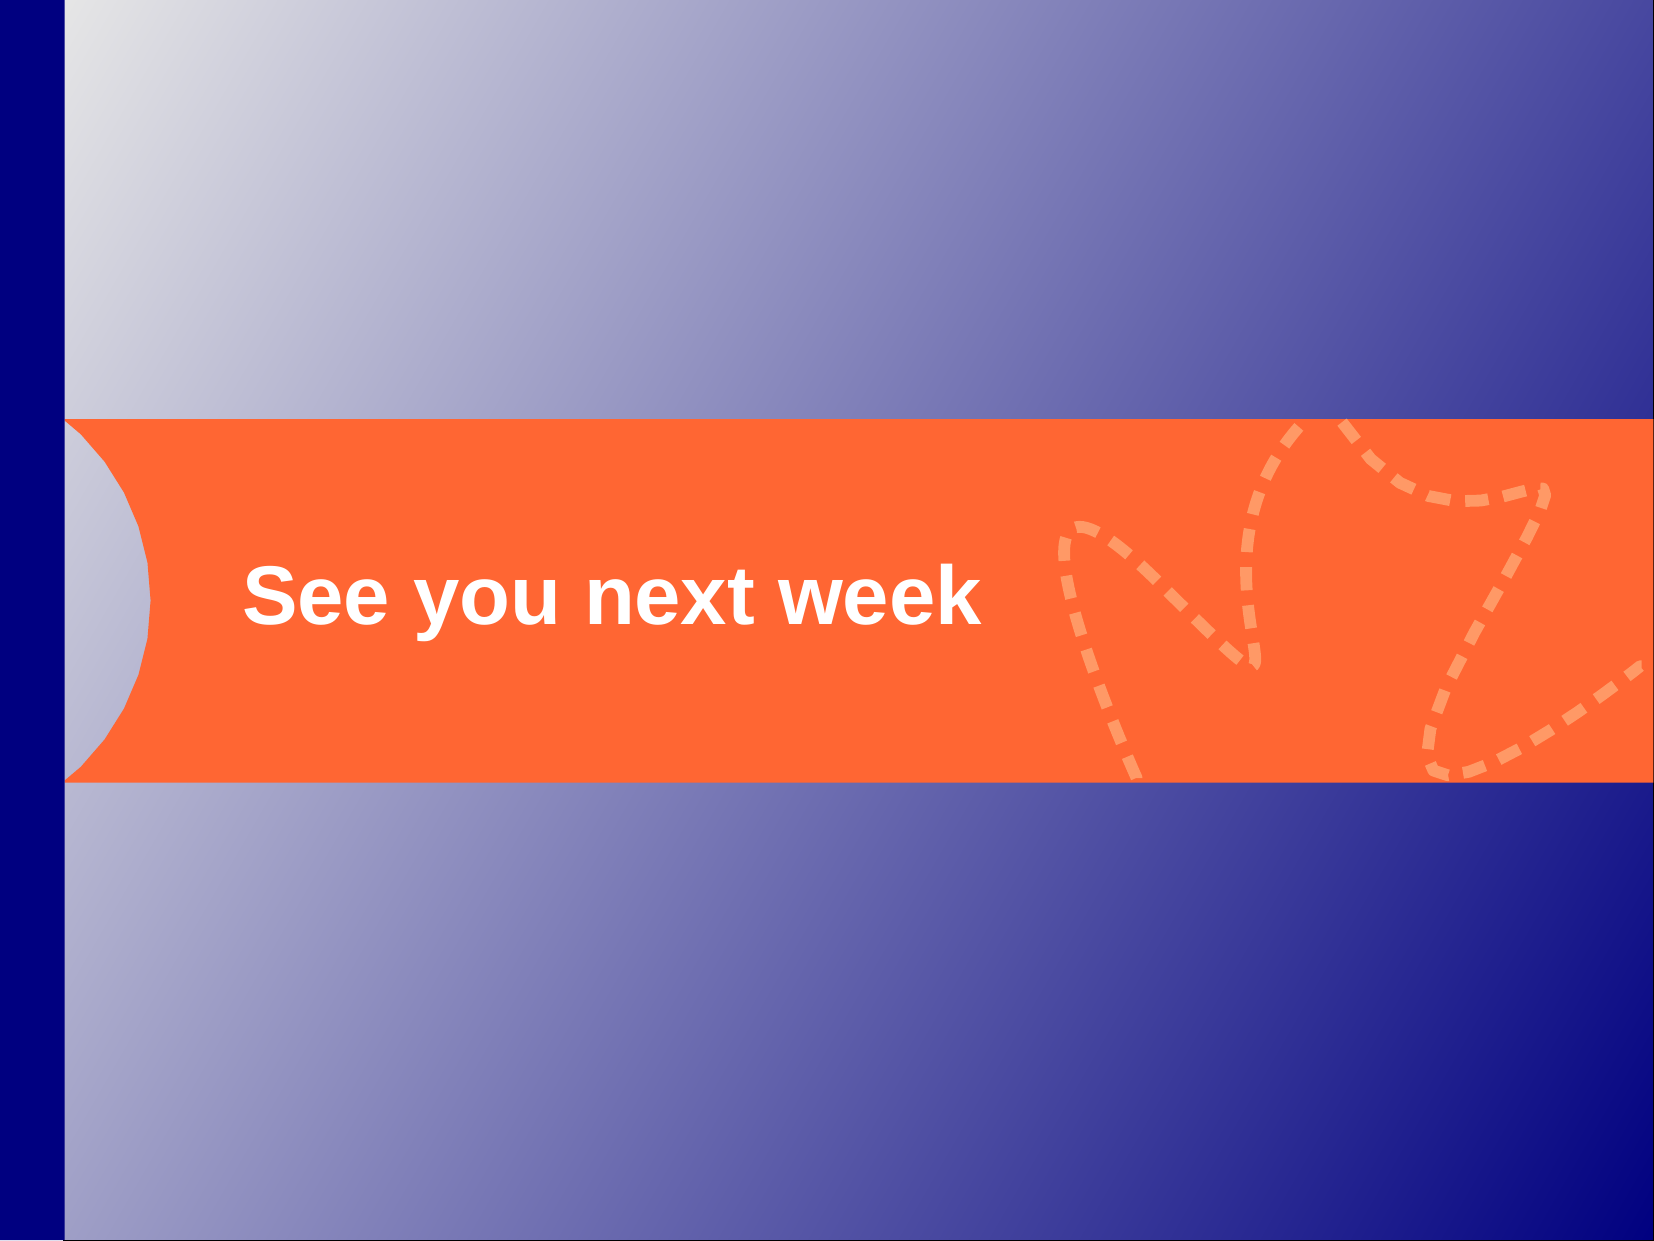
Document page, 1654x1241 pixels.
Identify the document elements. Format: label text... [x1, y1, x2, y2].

title See you next week [242, 497, 1450, 704]
